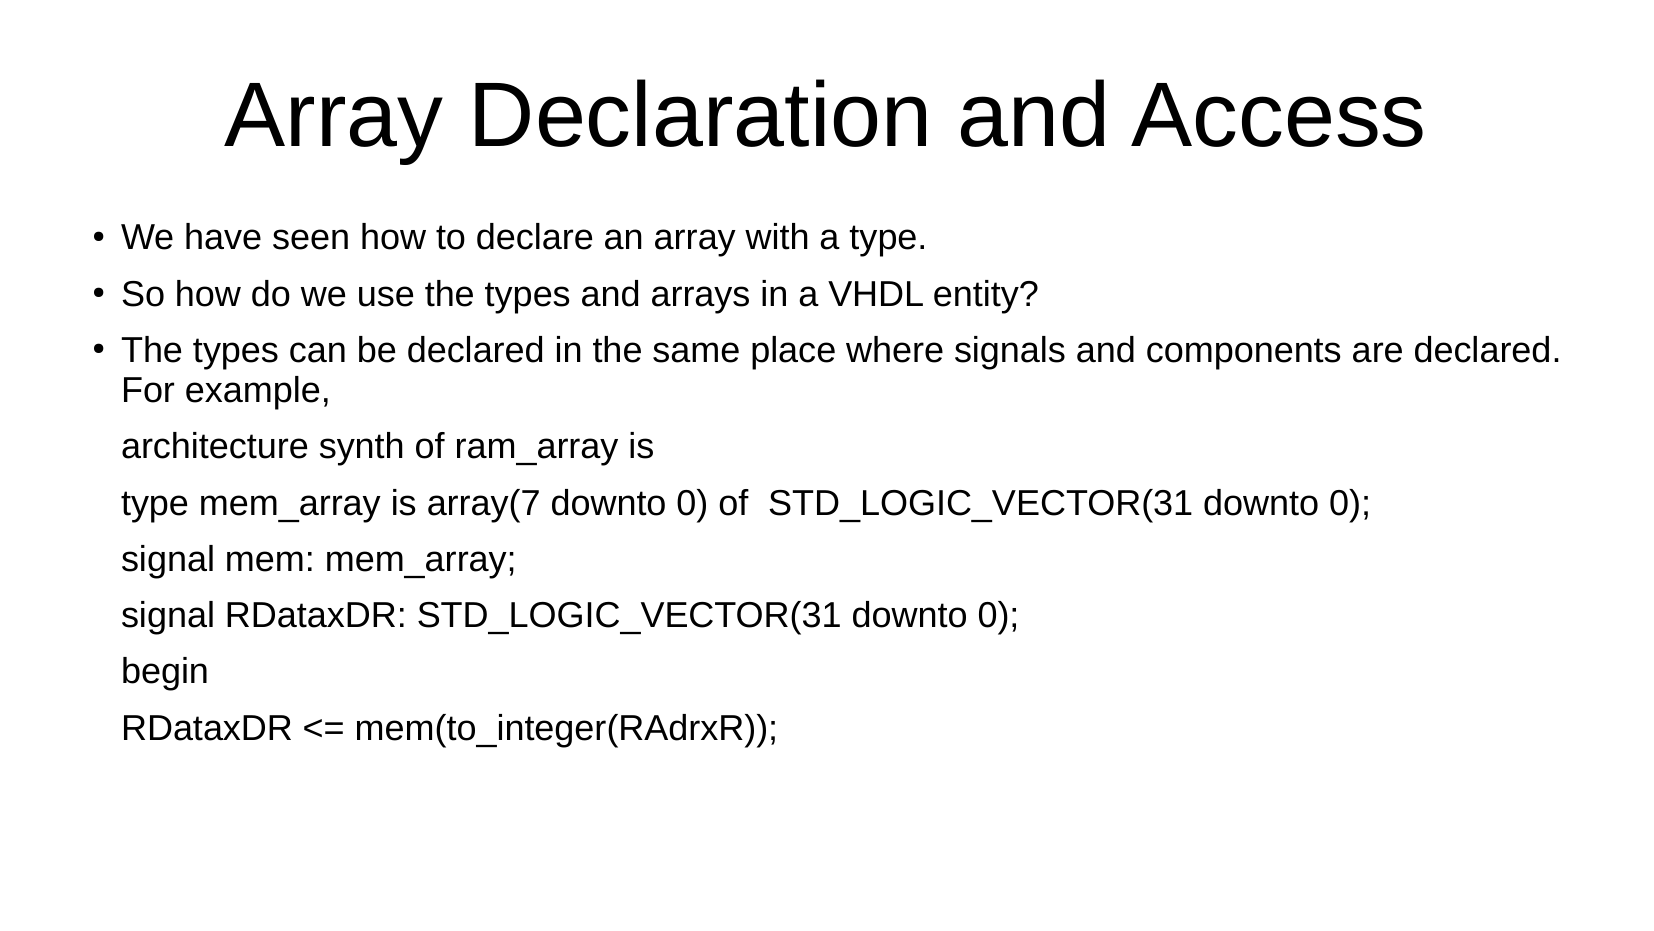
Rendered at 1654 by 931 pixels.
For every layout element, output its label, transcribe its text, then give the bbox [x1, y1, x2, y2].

title Array Declaration and Access [82, 37, 1571, 193]
list We have seen how to declare an array with a type. So how do we use the types and arrays in a VHDL entity? The types can be declared in the same place where signals and components are declared. For example, architecture synth of ram_array is type mem_array is array(7 downto 0) of STD_LOGIC_VECTOR(31 downto 0); signal mem: mem_array; signal RDataxDR: STD_LOGIC_VECTOR(31 downto 0); begin RDataxDR <= mem(to_integer(RAdrxR)); [82, 217, 1571, 758]
